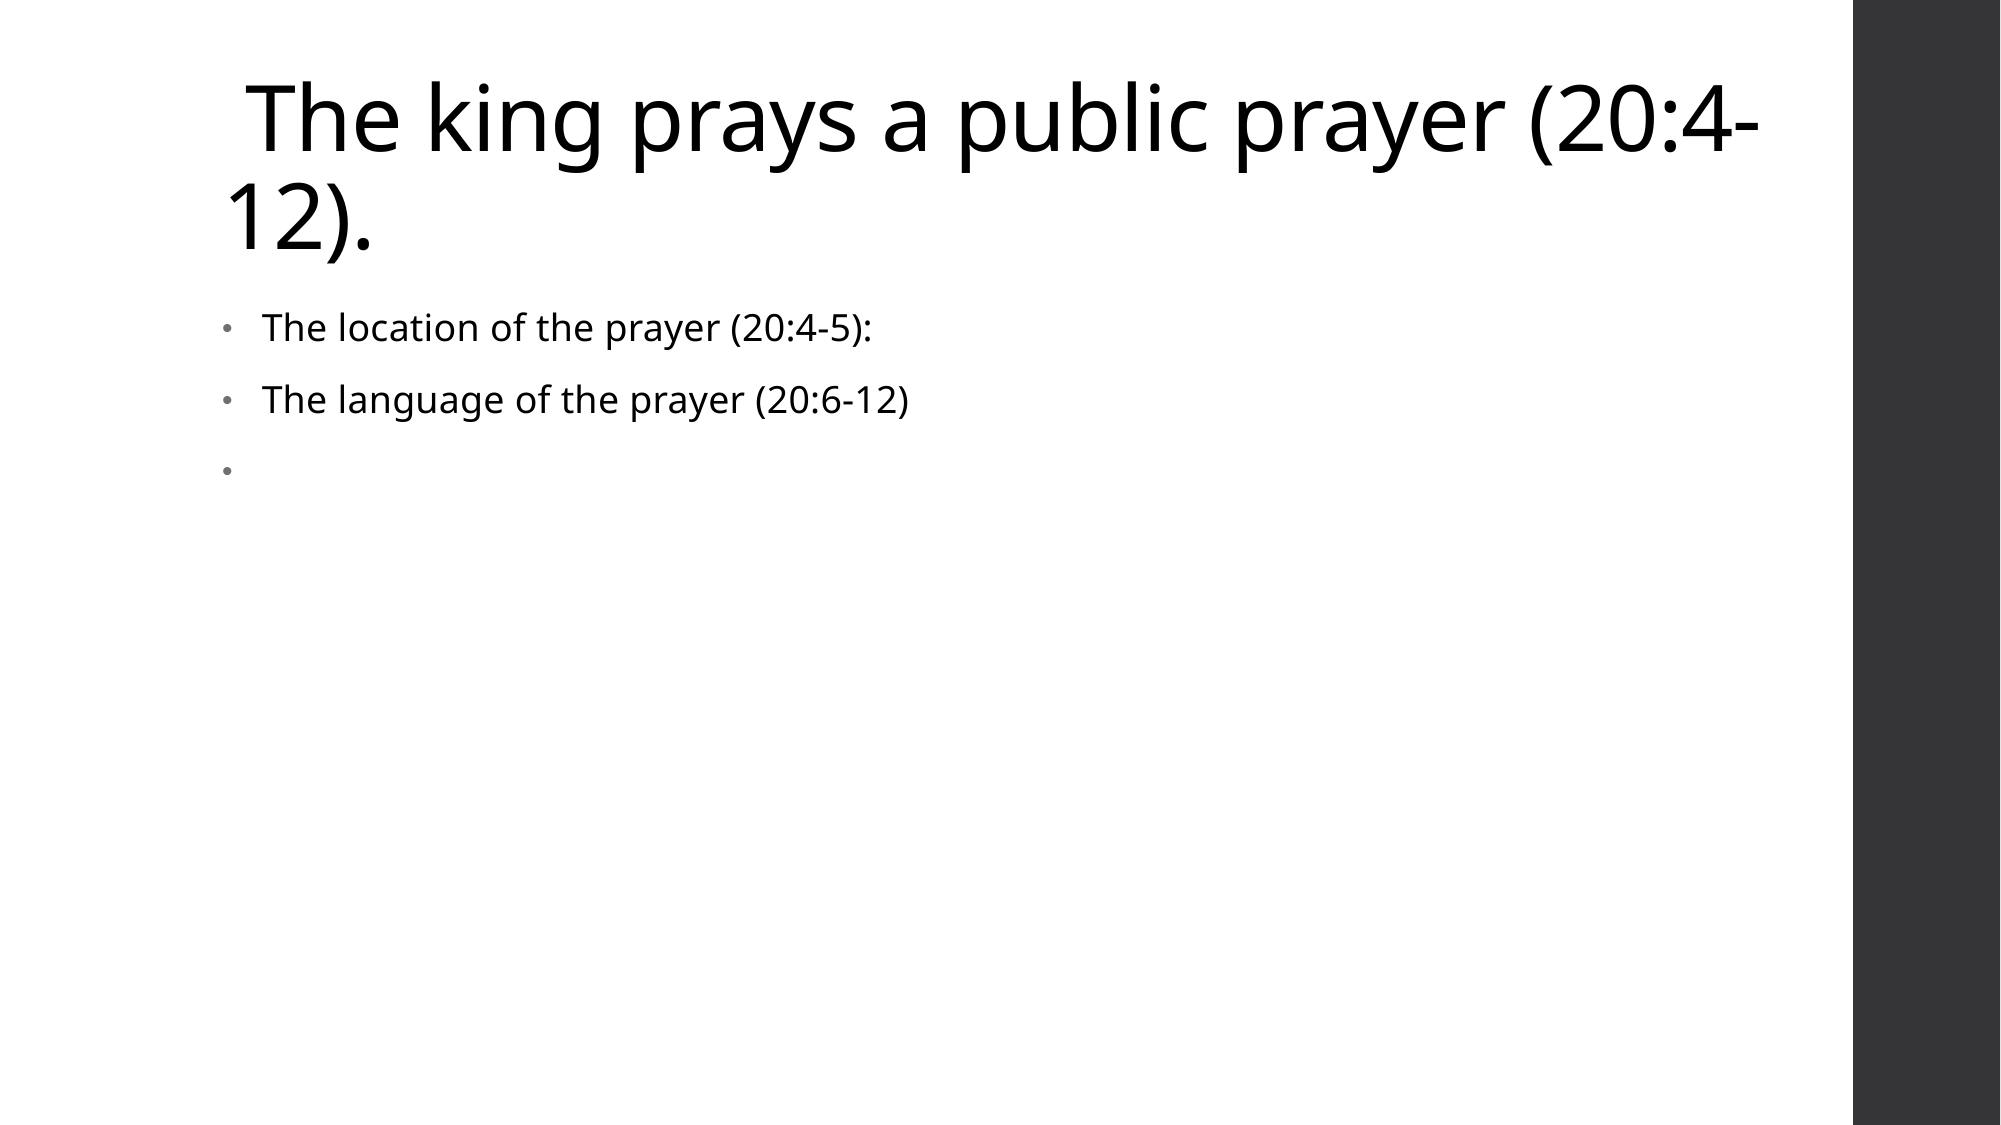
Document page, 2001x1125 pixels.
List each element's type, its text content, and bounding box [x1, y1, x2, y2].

list The location of the prayer (20:4-5): The language of the prayer (20:6-12) [206, 299, 1617, 1014]
title The king prays a public prayer (20:4-12). [206, 60, 1797, 278]
